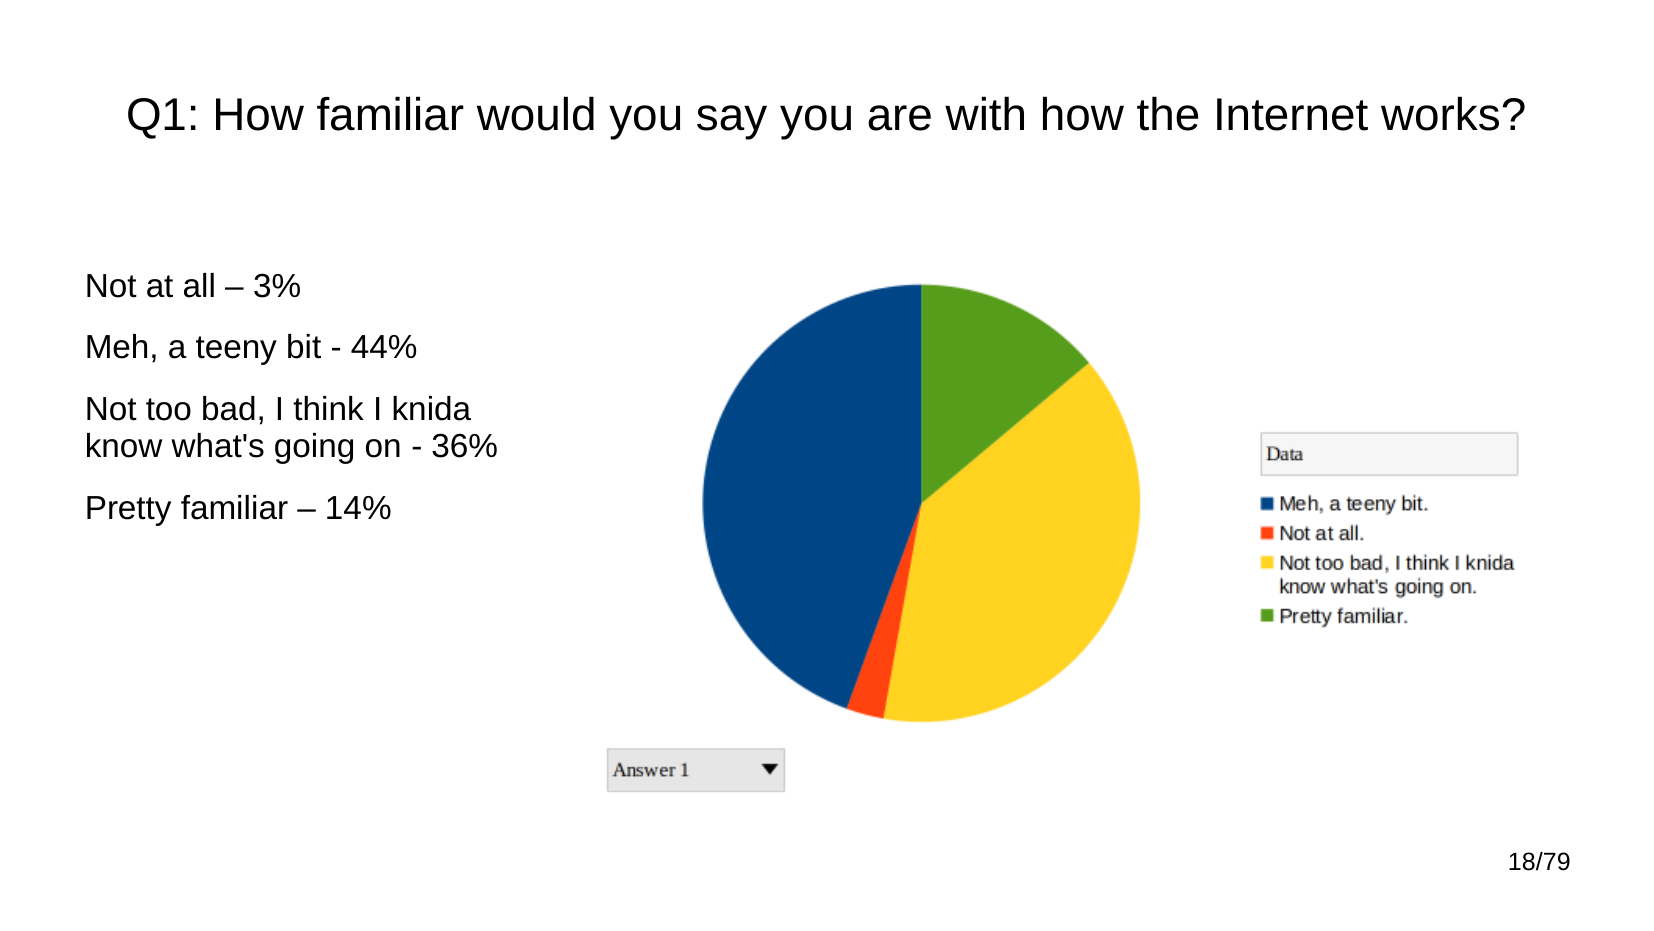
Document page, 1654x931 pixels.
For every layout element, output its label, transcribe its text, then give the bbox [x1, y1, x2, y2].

text_box Not at all – 3% Meh, a teeny bit - 44% Not too bad, I think I knida know what's going on - 36% Pretty familiar – 14% [70, 259, 550, 903]
picture [590, 265, 1536, 797]
title Q1: How familiar would you say you are with how the Internet works? [82, 37, 1571, 193]
